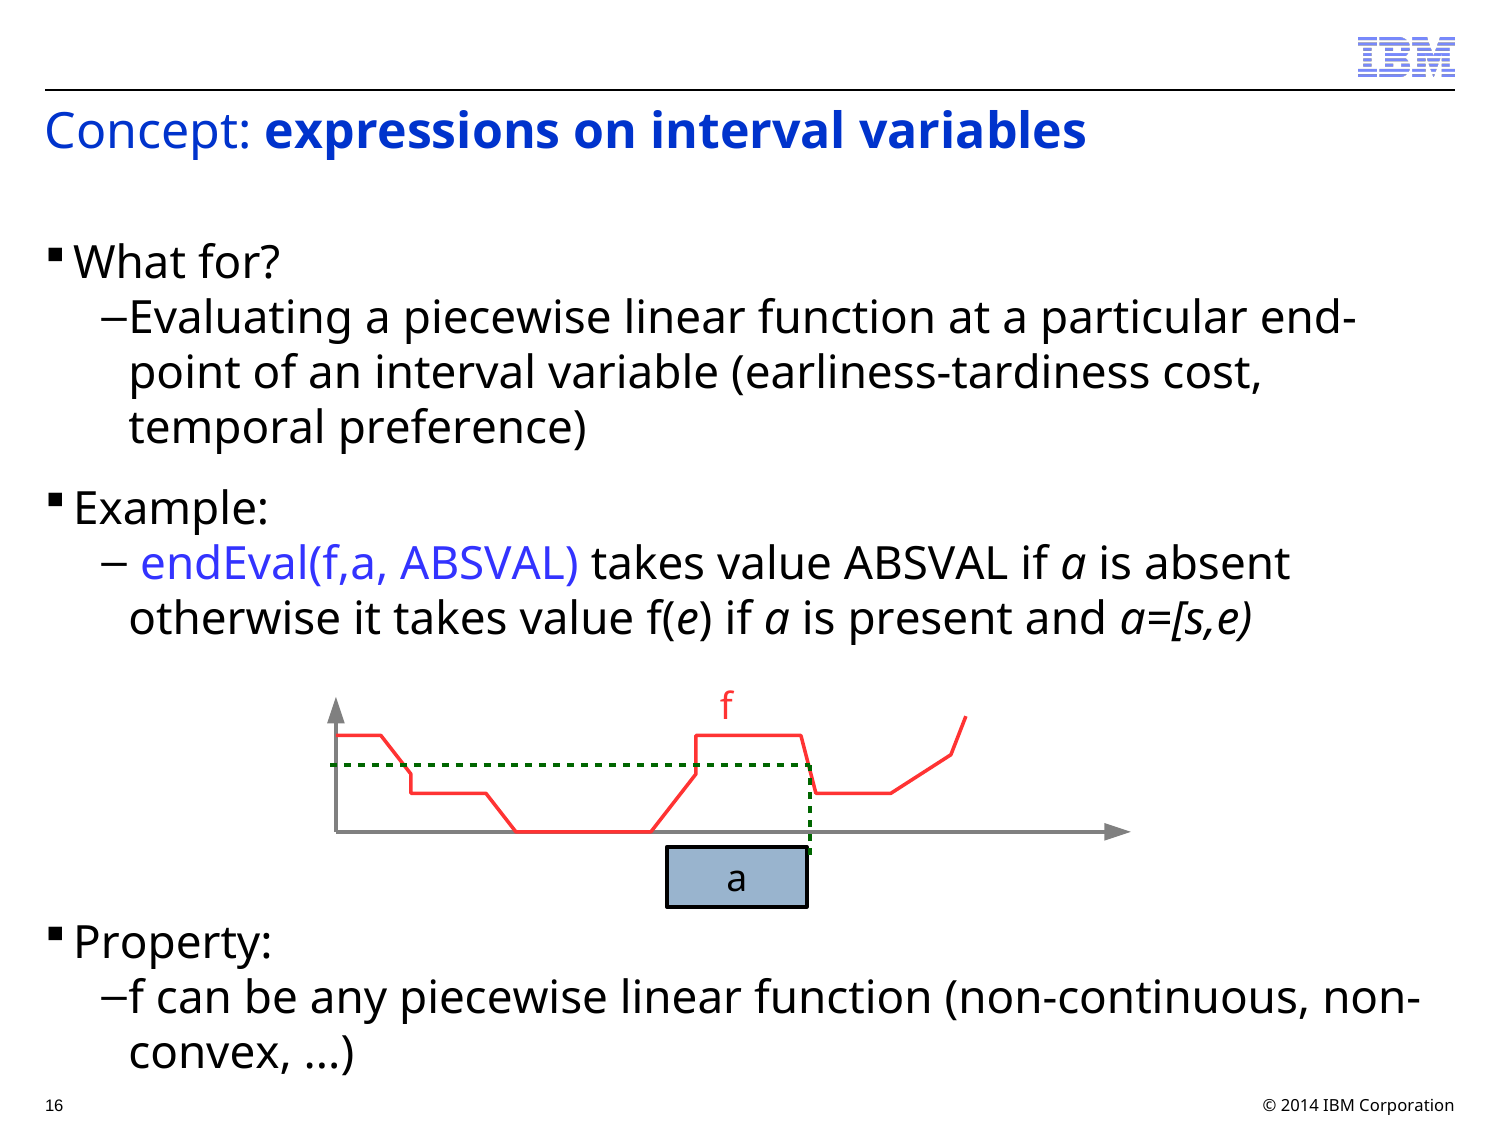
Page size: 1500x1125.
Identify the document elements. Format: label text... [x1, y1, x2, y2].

text_box f [705, 675, 747, 759]
list What for? Evaluating a piecewise linear function at a particular end-point of an interval variable (earliness-tardiness cost, temporal preference) Example: endEval(f,a, ABSVAL) takes value ABSVAL if a is absent otherwise it takes value f(e) if a is present and a=[s,e) Property: f can be any piecewise linear function (non-continuous, non-convex, ...) [29, 224, 1456, 1125]
text_box a [666, 846, 807, 907]
picture [1358, 37, 1455, 77]
title Concept: expressions on interval variables [29, 97, 1500, 203]
